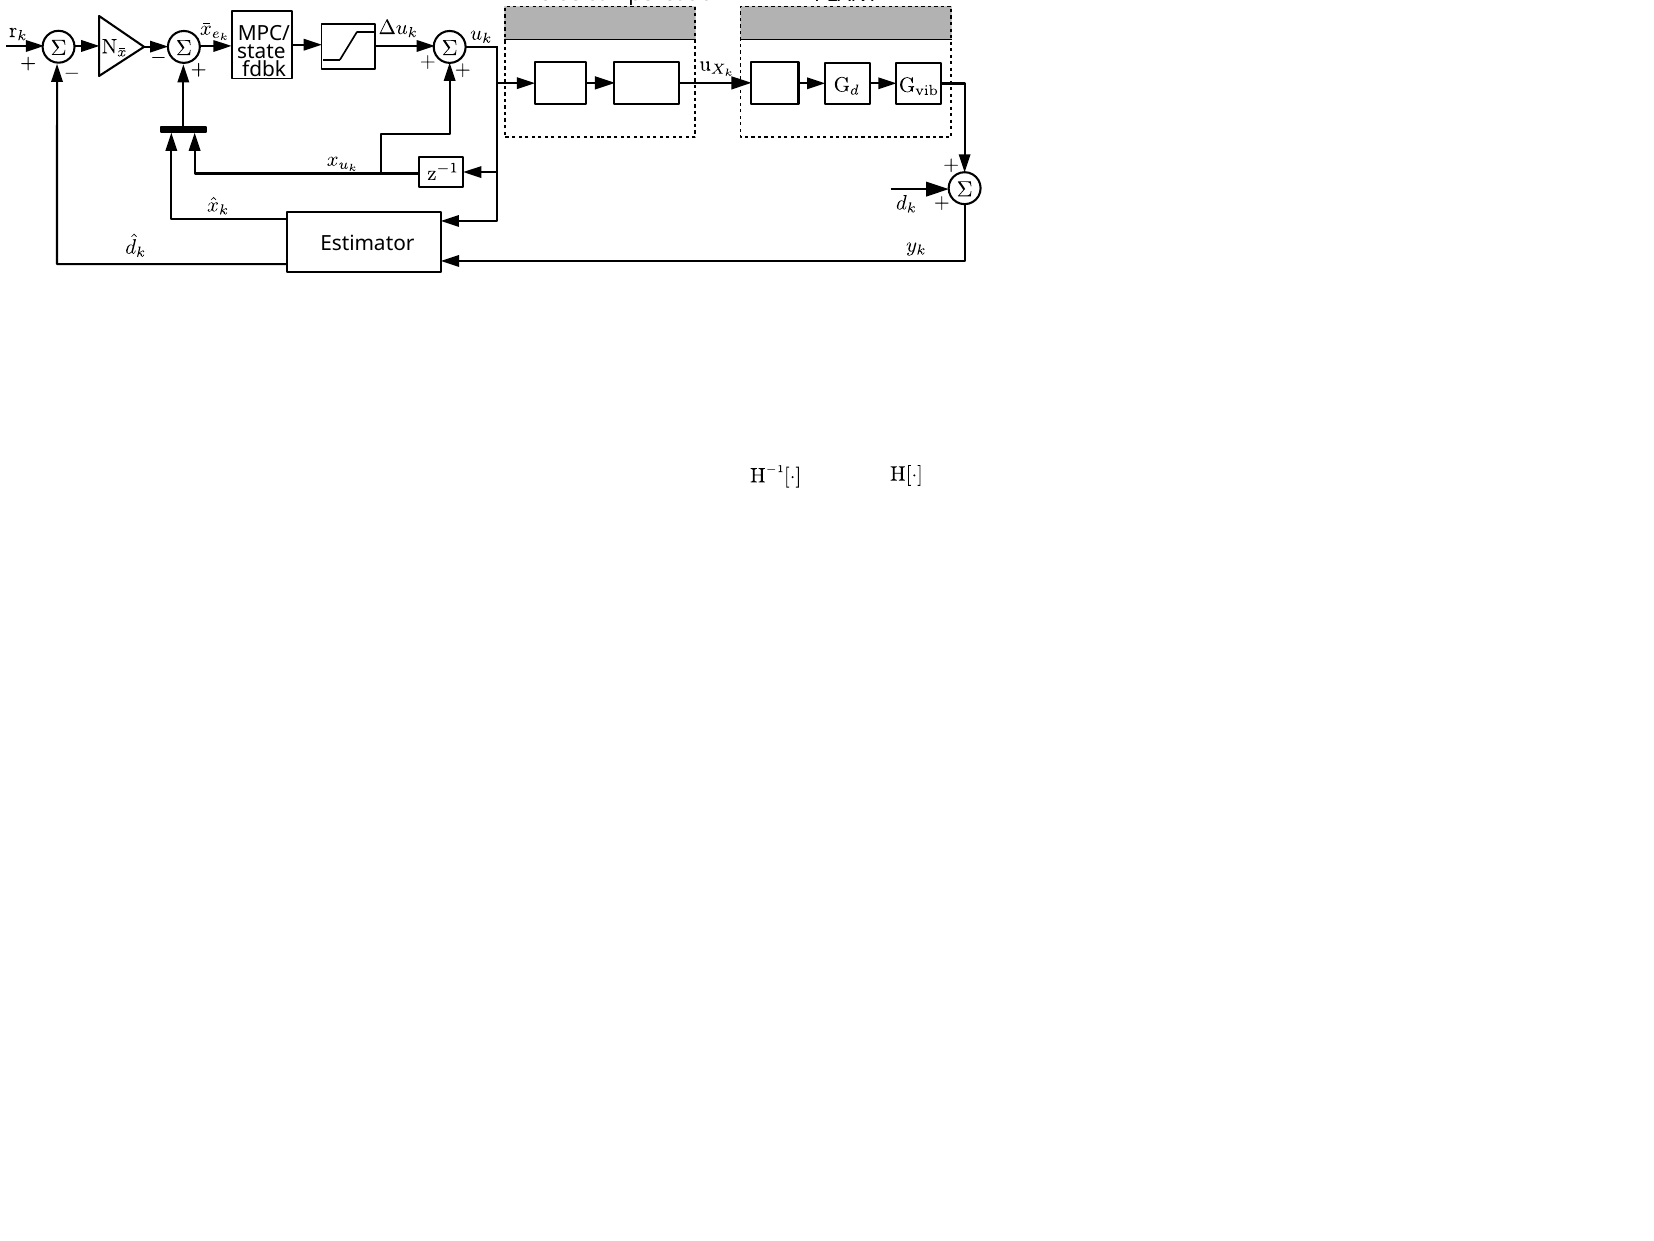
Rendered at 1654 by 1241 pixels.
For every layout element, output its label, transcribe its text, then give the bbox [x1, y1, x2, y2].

text_box Estimator [305, 220, 529, 337]
text_box [699, 61, 732, 77]
text_box PLANT [871, 84, 896, 93]
text_box [167, 22, 227, 77]
text_box [20, 56, 36, 71]
text_box [419, 30, 470, 78]
text_box Inverse compensation [493, 0, 823, 50]
text_box [42, 30, 75, 63]
text_box [890, 465, 921, 486]
text_box [895, 195, 916, 213]
text_box [287, 211, 441, 273]
text_box [750, 465, 799, 488]
text_box PLANT [799, 83, 825, 93]
text_box [419, 156, 464, 187]
text_box PLANT [799, 0, 950, 82]
text_box [906, 242, 925, 256]
text_box [125, 233, 145, 257]
text_box [470, 30, 491, 43]
text_box [150, 57, 165, 63]
text_box [943, 158, 981, 205]
text_box [321, 24, 375, 69]
text_box MPC/ state fdbk [222, 20, 352, 90]
text_box [207, 196, 228, 215]
text_box [99, 15, 144, 77]
text_box [504, 50, 696, 138]
text_box [231, 10, 292, 20]
text_box [326, 156, 356, 172]
text_box [933, 196, 949, 211]
text_box [9, 27, 26, 41]
text_box [160, 127, 206, 132]
text_box [63, 72, 79, 79]
text_box [740, 50, 952, 138]
text_box [378, 19, 416, 38]
